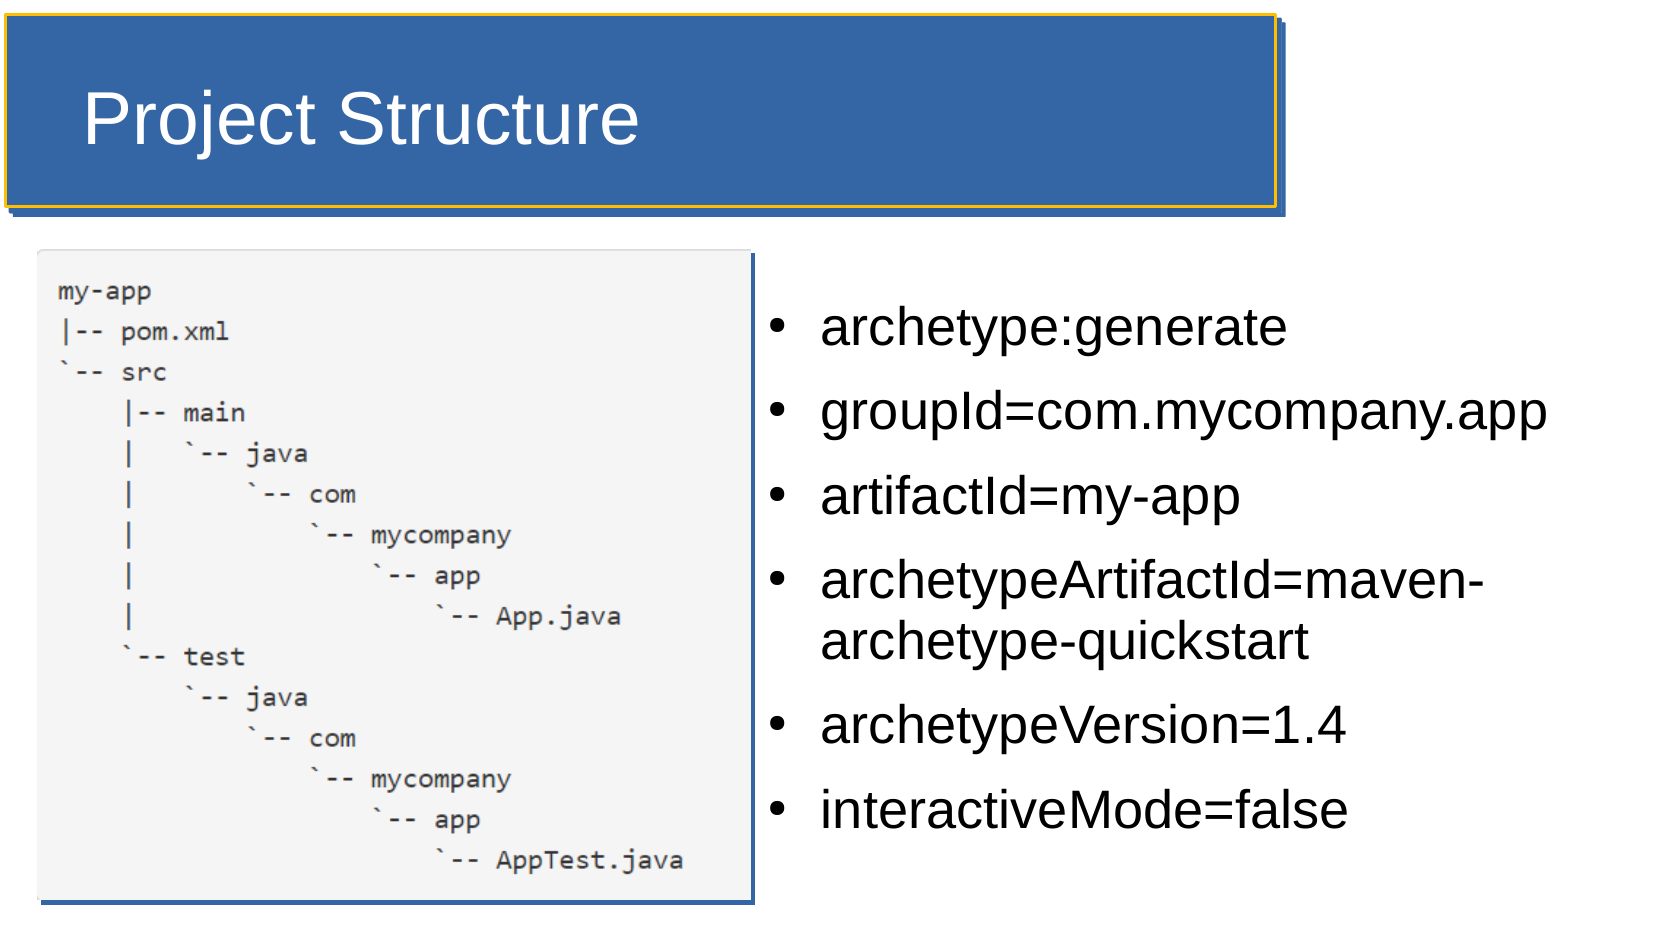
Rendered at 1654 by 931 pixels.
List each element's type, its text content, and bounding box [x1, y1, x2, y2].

title Project Structure [82, 44, 1235, 192]
list archetype:generate groupId=com.mycompany.app artifactId=my-app archetypeArtifactId=maven-archetype-quickstart archetypeVersion=1.4 interactiveMode=false [750, 236, 1651, 901]
picture [37, 248, 750, 901]
